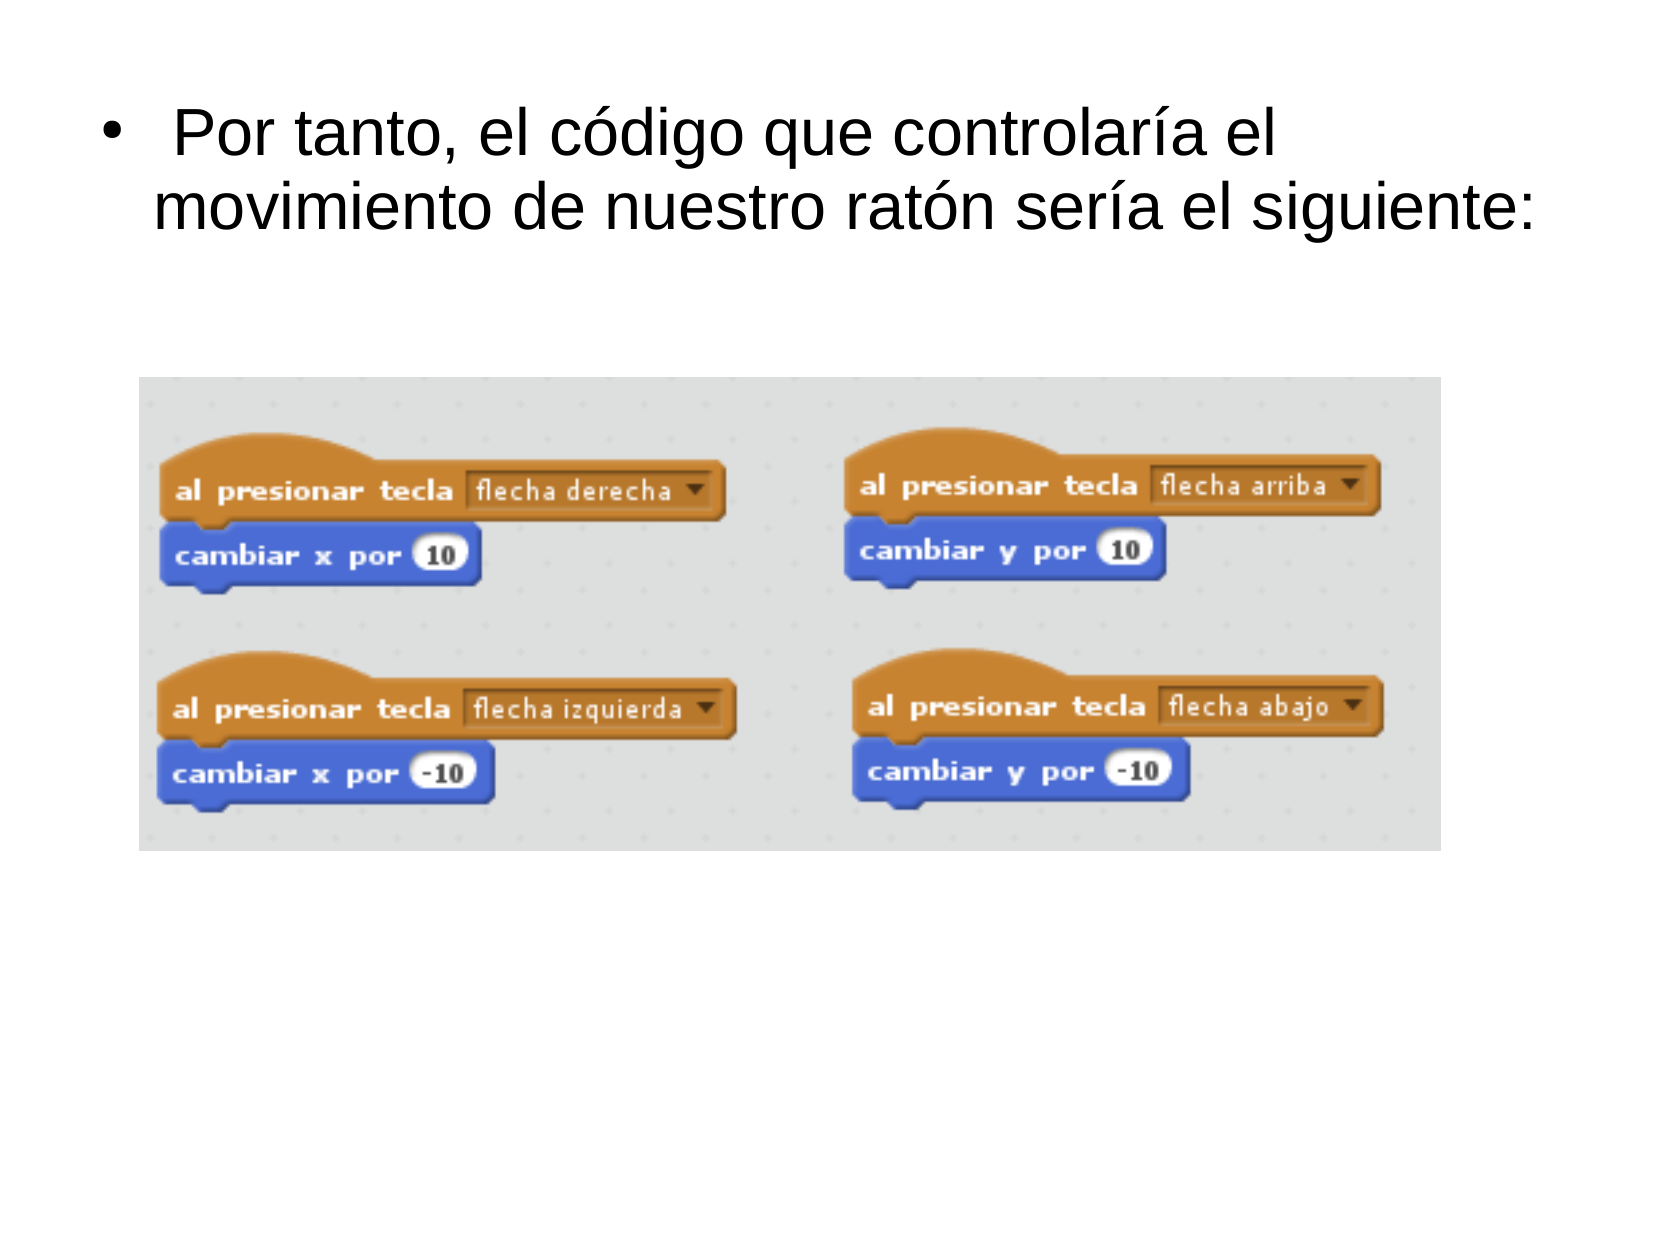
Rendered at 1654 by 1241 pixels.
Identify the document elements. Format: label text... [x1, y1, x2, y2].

list Por tanto, el código que controlaría el movimiento de nuestro ratón sería el siguiente: [82, 94, 1571, 1010]
picture [139, 377, 1441, 851]
